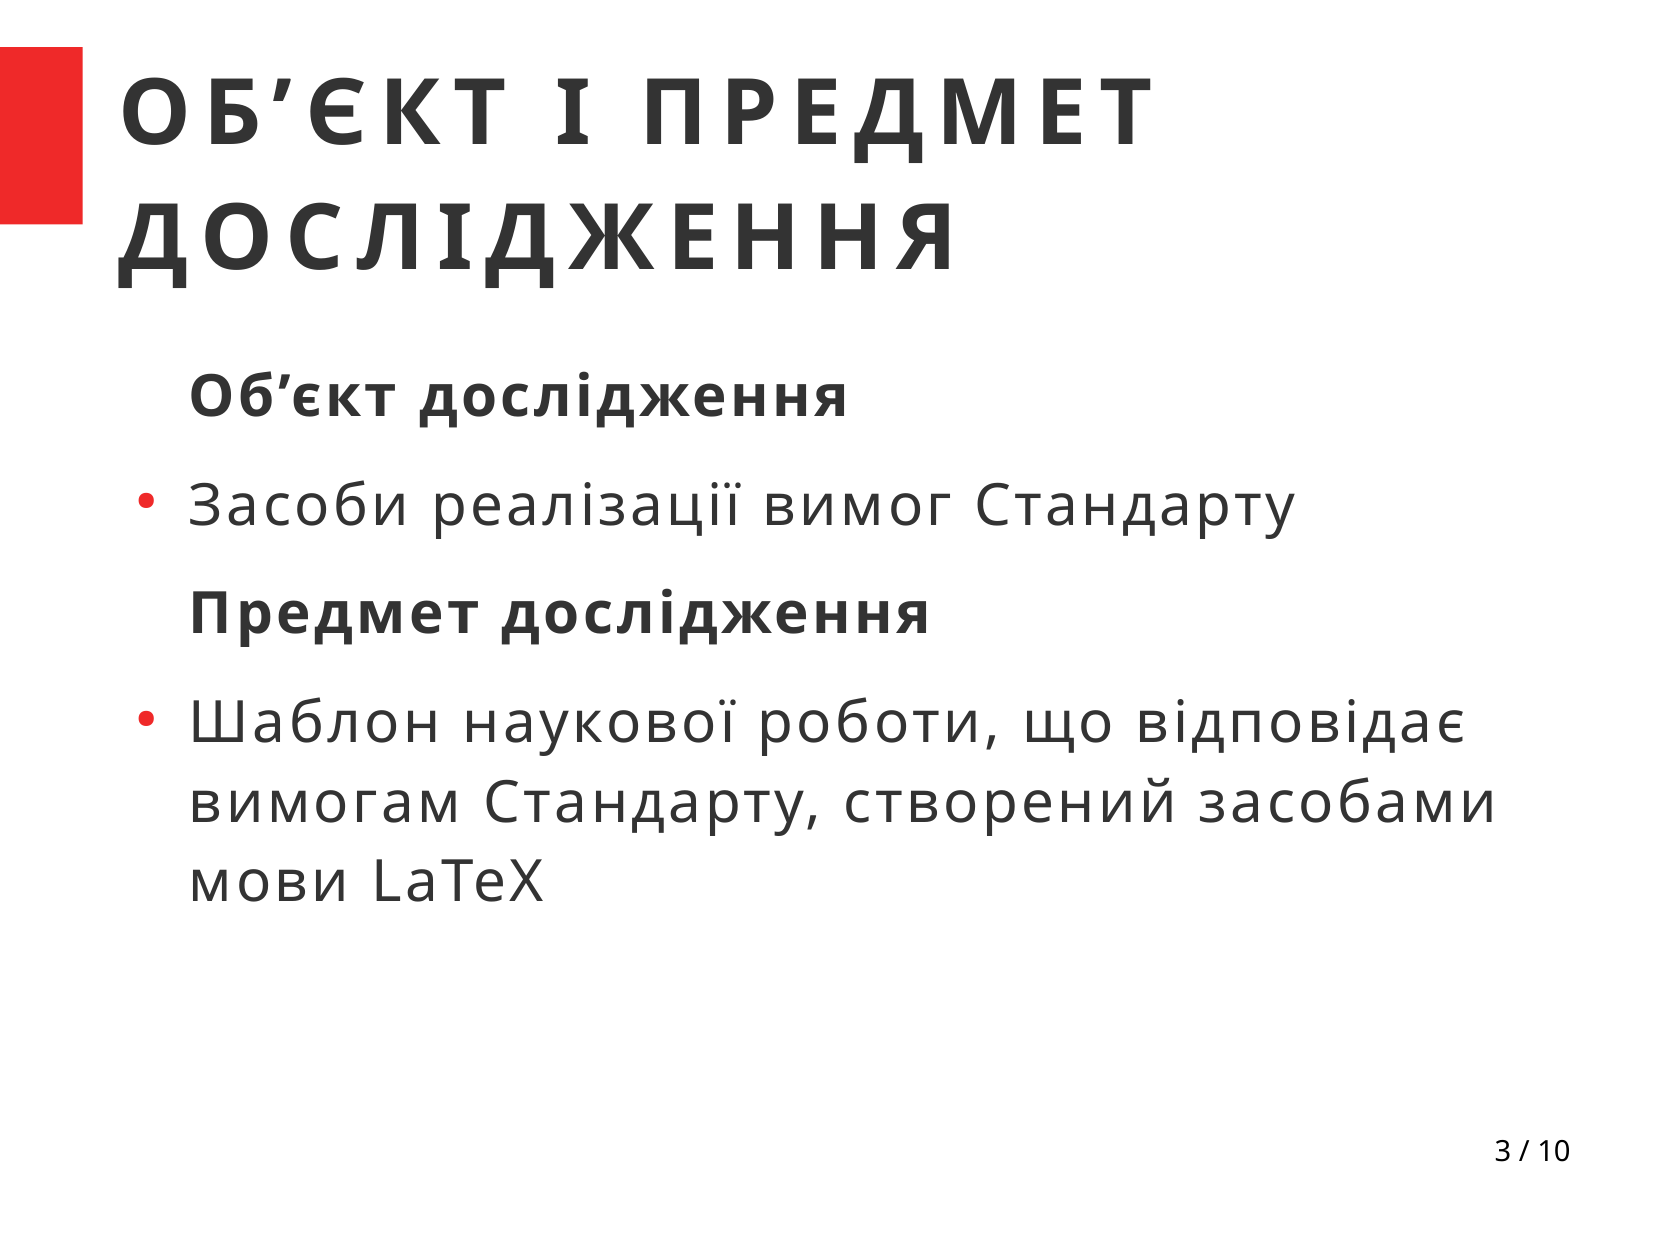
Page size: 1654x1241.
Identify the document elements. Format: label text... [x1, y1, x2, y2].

list Об’єкт дослідження Засоби реалiзацiї вимог Стандарту Предмет дослідження Шаблон наукової роботи, що відповідає вимогам Стандарту, створений засобами мови LaTeX [118, 354, 1536, 1074]
title Об’єкт і предмет дослідження [118, 46, 1571, 276]
